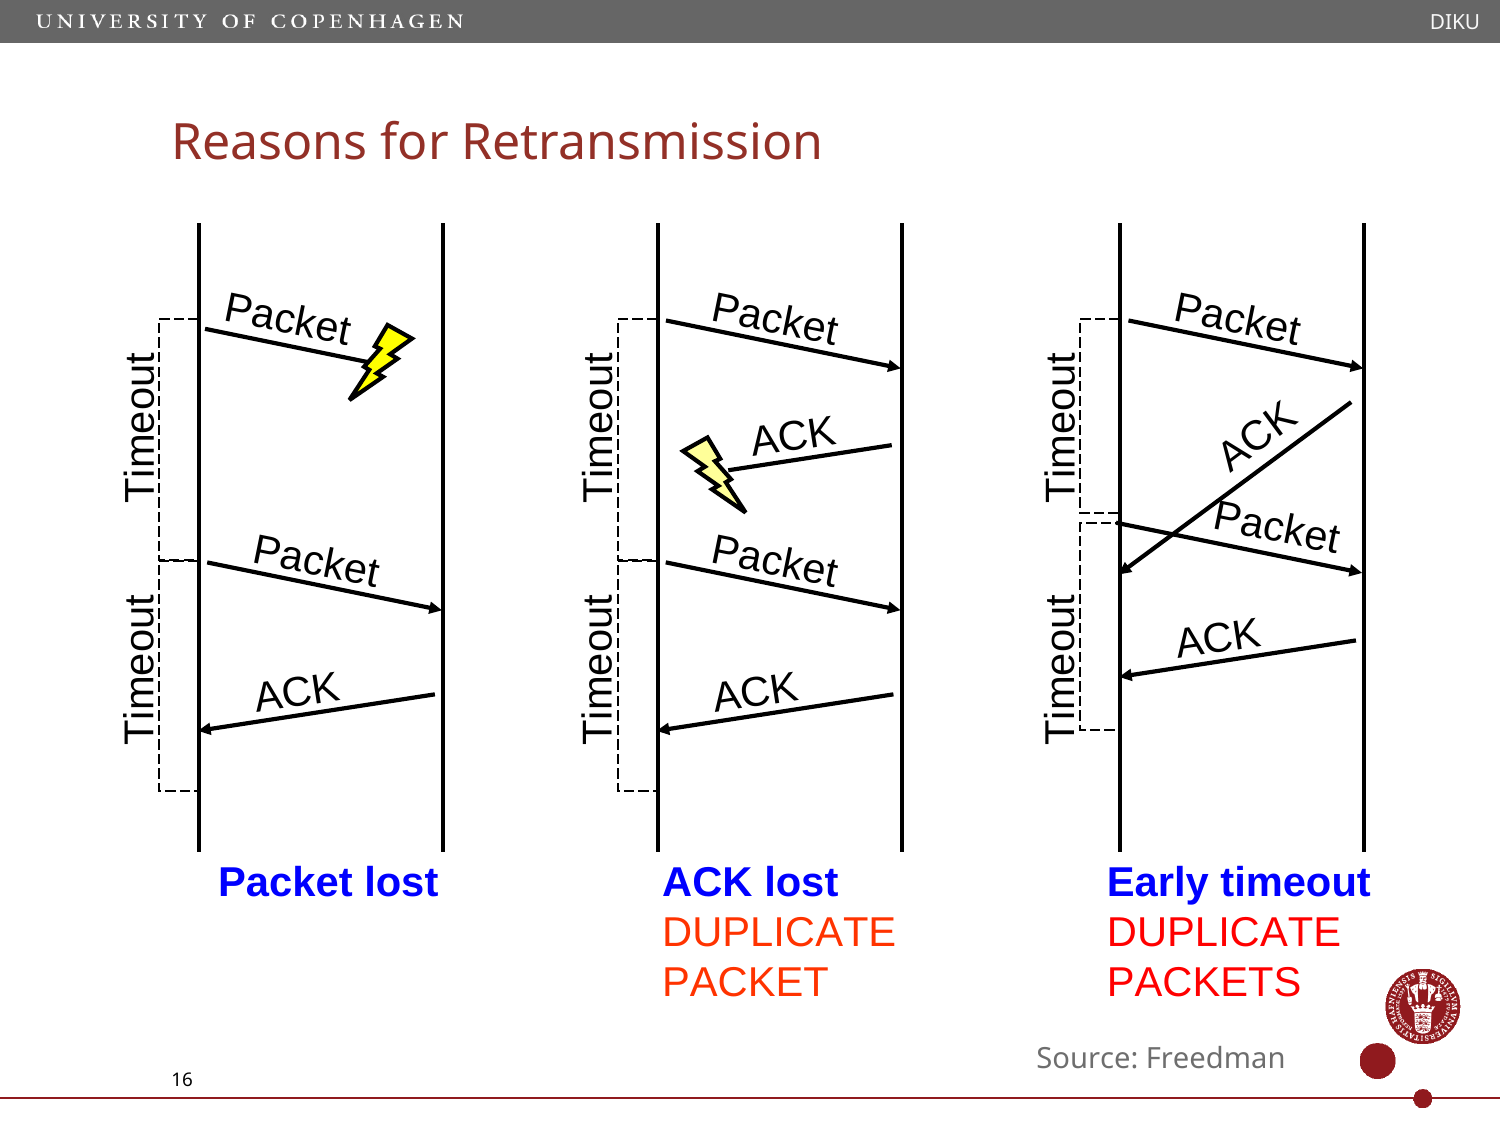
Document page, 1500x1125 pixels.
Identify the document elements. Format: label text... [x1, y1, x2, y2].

text_box DIKU [469, 0, 1495, 43]
picture [0, 910, 1500, 1122]
text_box Packet [691, 268, 860, 365]
text_box Packet [1154, 268, 1322, 365]
title Reasons for Retransmission [171, 75, 1329, 171]
text_box Packet [1193, 477, 1361, 573]
text_box Timeout [1025, 319, 1091, 519]
text_box Timeout [562, 319, 629, 519]
text_box Packet [204, 268, 372, 365]
text_box Timeout [103, 561, 170, 761]
text_box ACK [730, 392, 855, 475]
text_box [349, 324, 412, 401]
text_box ACK [1155, 594, 1280, 678]
text_box ACK [234, 648, 359, 732]
text_box ACK [1189, 373, 1322, 484]
text_box Early timeout DUPLICATE PACKETS [1092, 847, 1387, 1013]
text_box [683, 437, 746, 513]
text_box Packet lost [203, 847, 454, 913]
text_box Packet [233, 510, 401, 607]
text_box <number> [171, 1067, 522, 1092]
text_box Timeout [104, 318, 170, 519]
text_box Source: Freedman [1021, 1031, 1341, 1083]
text_box Timeout [562, 561, 628, 761]
text_box Timeout [1024, 561, 1091, 761]
text_box Packet [691, 510, 860, 607]
text_box ACK [692, 648, 818, 732]
text_box ACK lost DUPLICATE PACKET [647, 847, 923, 1013]
